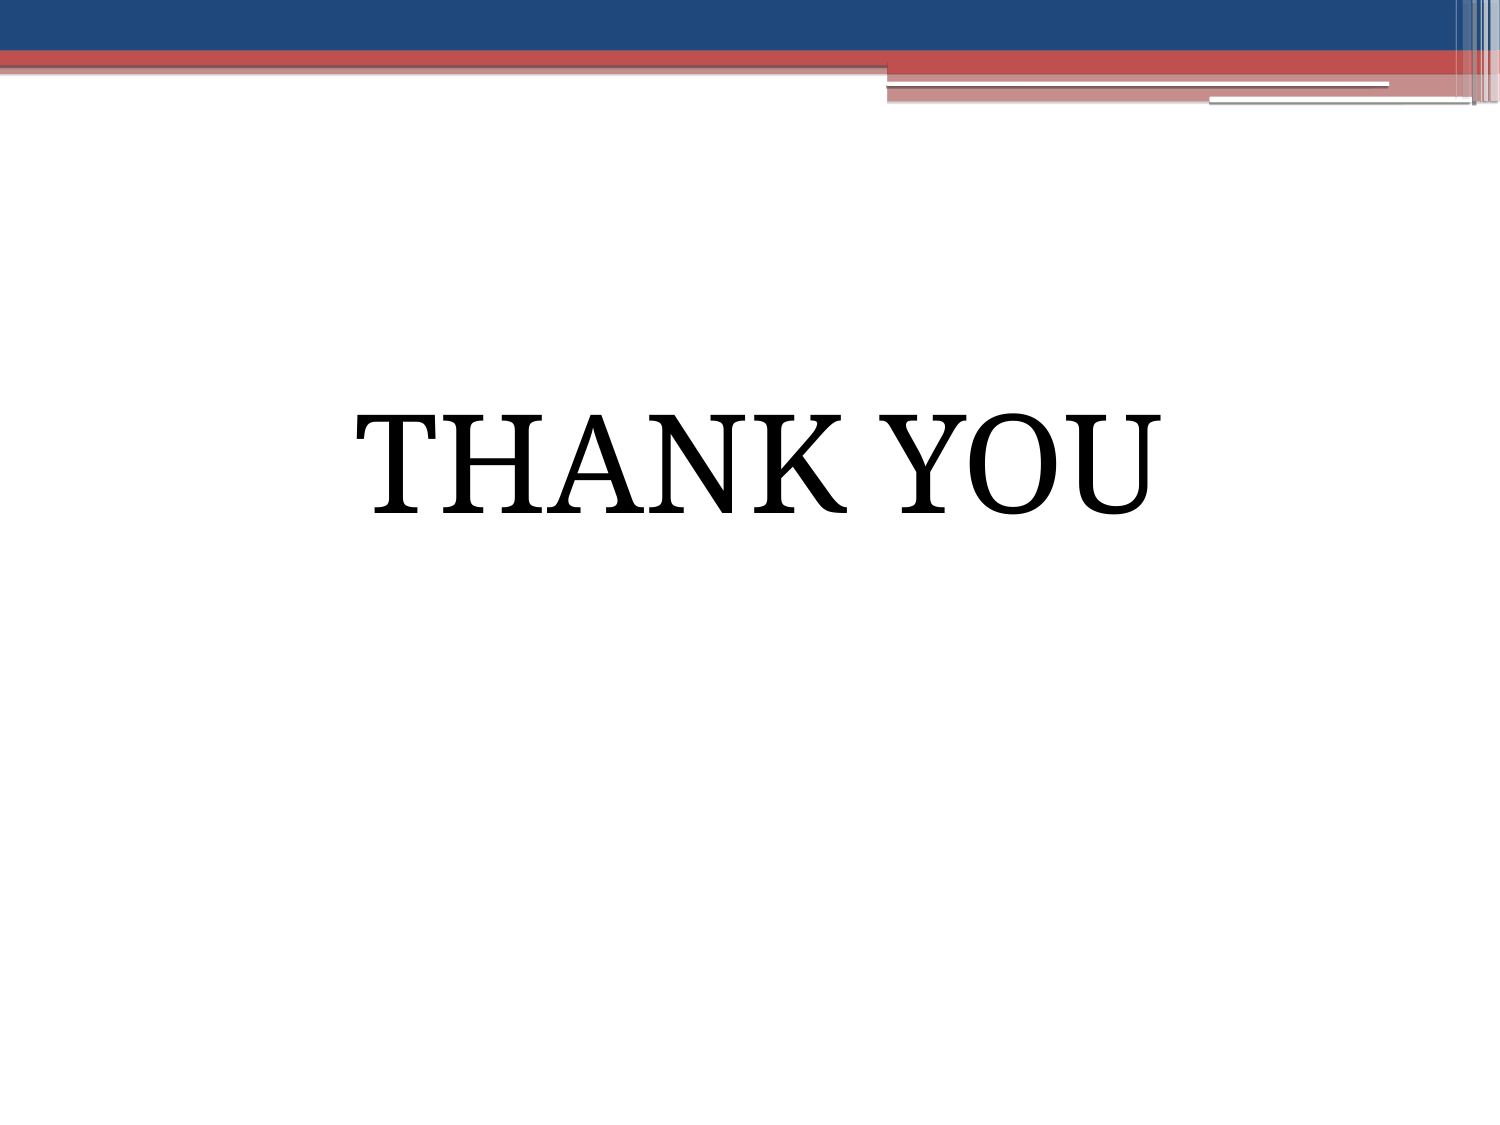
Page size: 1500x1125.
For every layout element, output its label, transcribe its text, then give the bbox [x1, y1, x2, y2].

text_box THANK YOU [75, 368, 1425, 1079]
